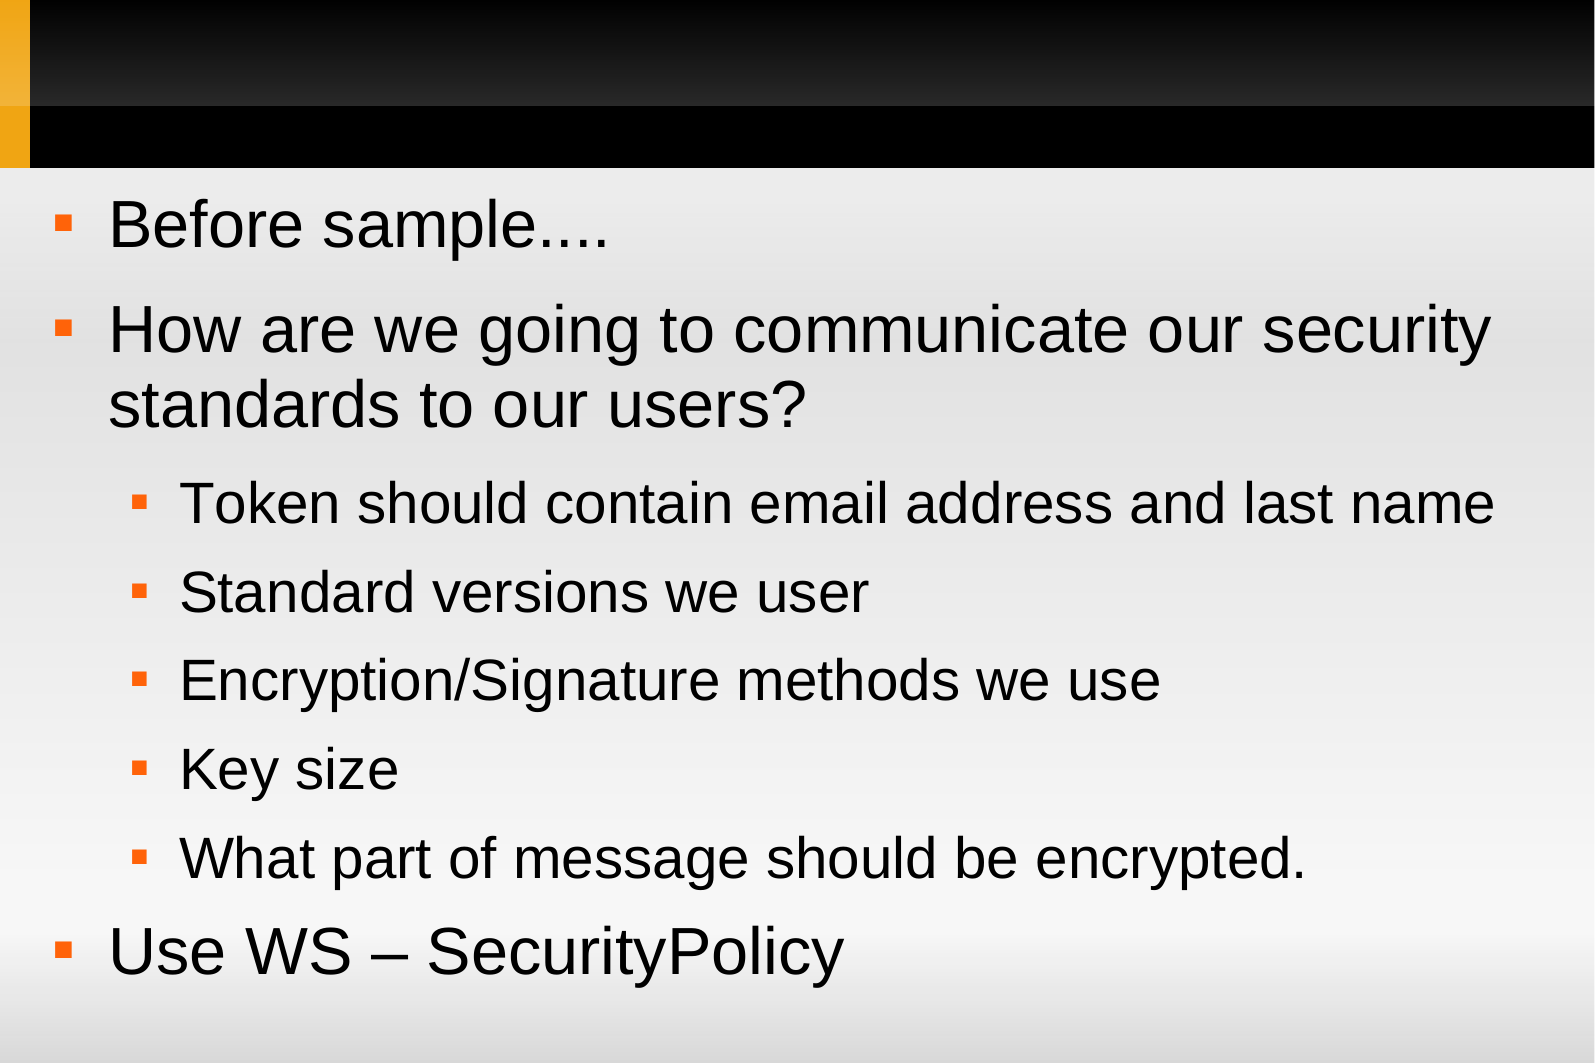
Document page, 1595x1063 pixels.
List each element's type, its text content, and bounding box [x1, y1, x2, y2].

list Before sample.... How are we going to communicate our security standards to our users? Token should contain email address and last name Standard versions we user Encryption/Signature methods we use Key size What part of message should be encrypted. Use WS – SecurityPolicy [37, 187, 1576, 1013]
picture [0, 0, 1595, 1063]
